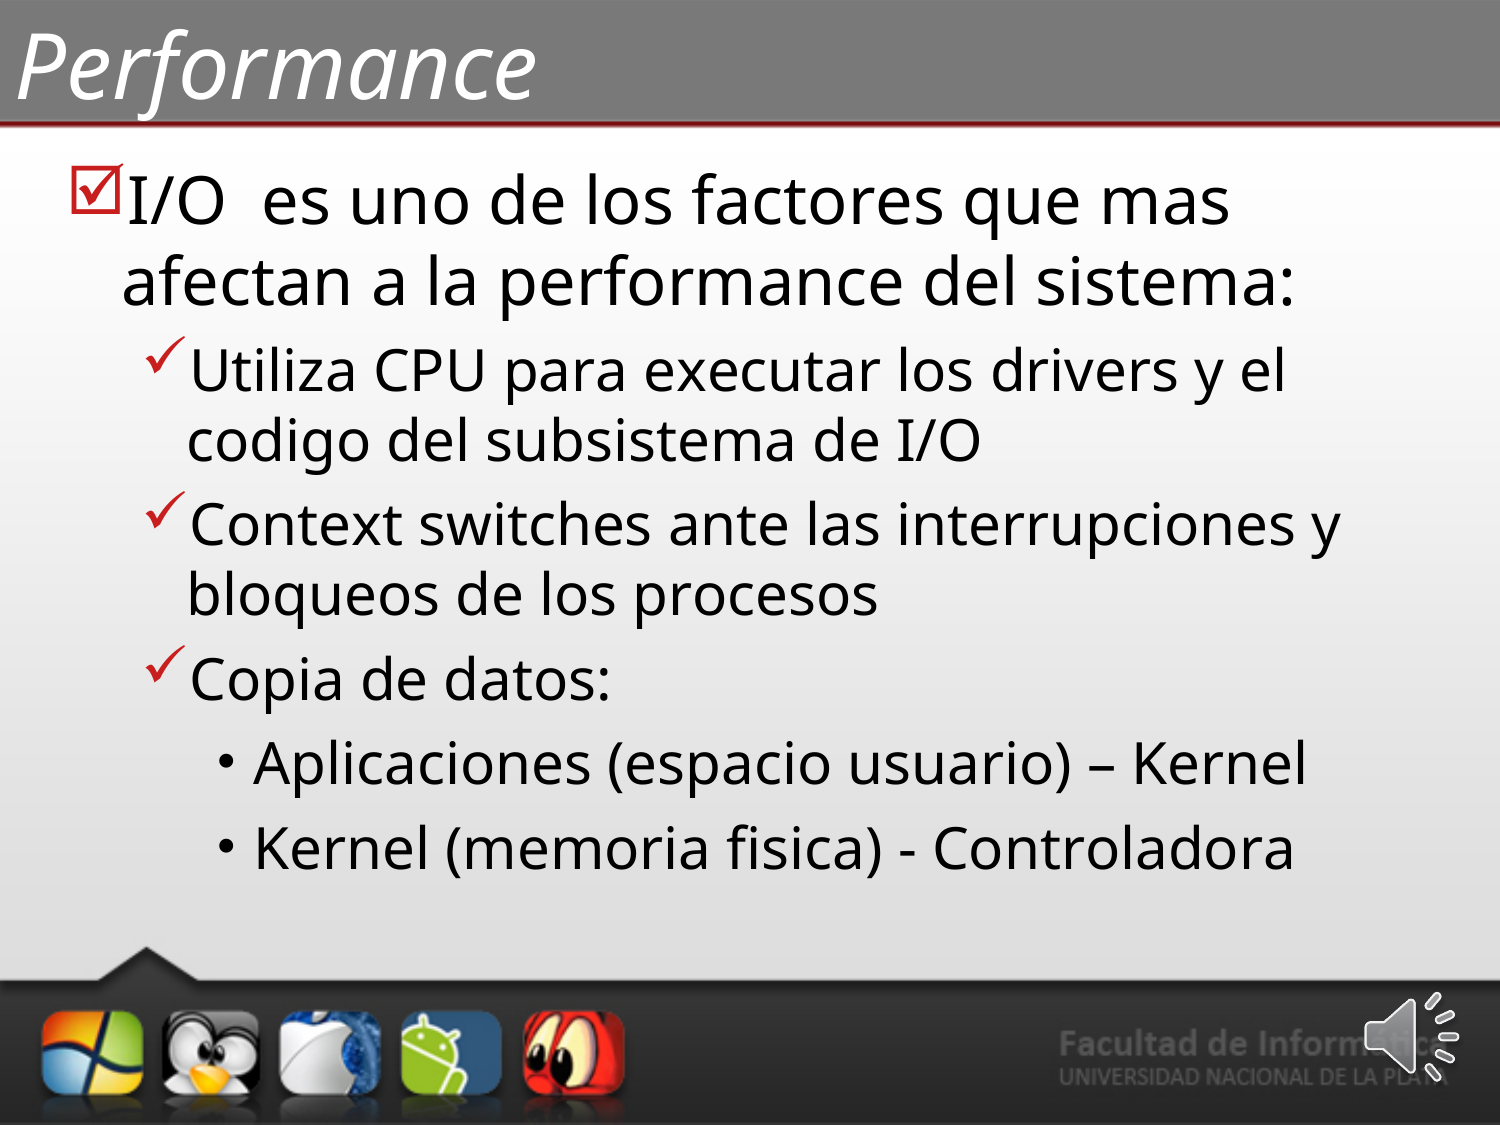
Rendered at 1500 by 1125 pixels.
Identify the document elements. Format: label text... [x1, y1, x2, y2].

text_box Performance [0, 0, 1500, 126]
text_box I/O es uno de los factores que mas afectan a la performance del sistema: Utiliza CPU para executar los drivers y el codigo del subsistema de I/O Context switches ante las interrupciones y bloqueos de los procesos Copia de datos: Aplicaciones (espacio usuario) – Kernel Kernel (memoria fisica) - Controladora [51, 150, 1459, 941]
picture [0, 126, 1500, 1125]
